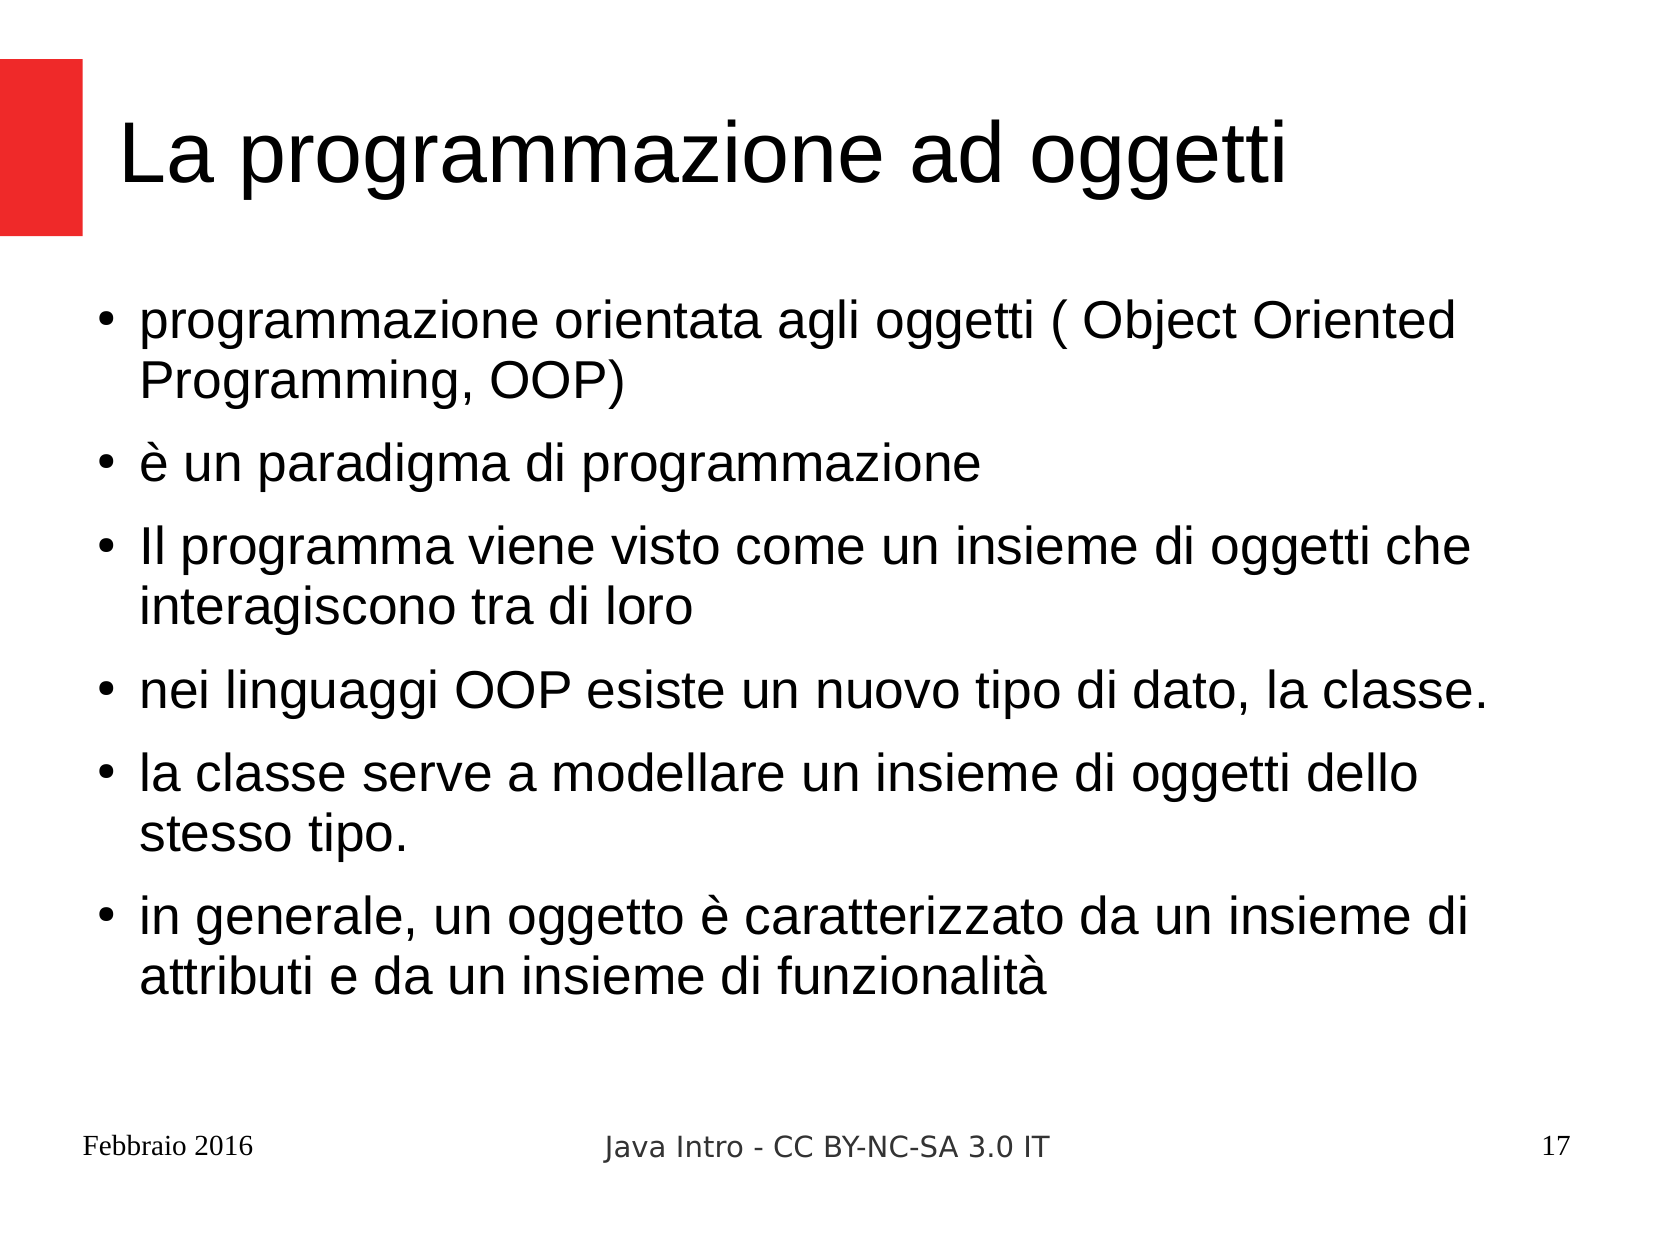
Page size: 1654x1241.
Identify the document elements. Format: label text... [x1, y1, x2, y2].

list programmazione orientata agli oggetti ( Object Oriented Programming, OOP) è un paradigma di programmazione Il programma viene visto come un insieme di oggetti che interagiscono tra di loro nei linguaggi OOP esiste un nuovo tipo di dato, la classe. la classe serve a modellare un insieme di oggetti dello stesso tipo. in generale, un oggetto è caratterizzato da un insieme di attributi e da un insieme di funzionalità [82, 290, 1571, 1010]
title La programmazione ad oggetti [118, 49, 1607, 257]
